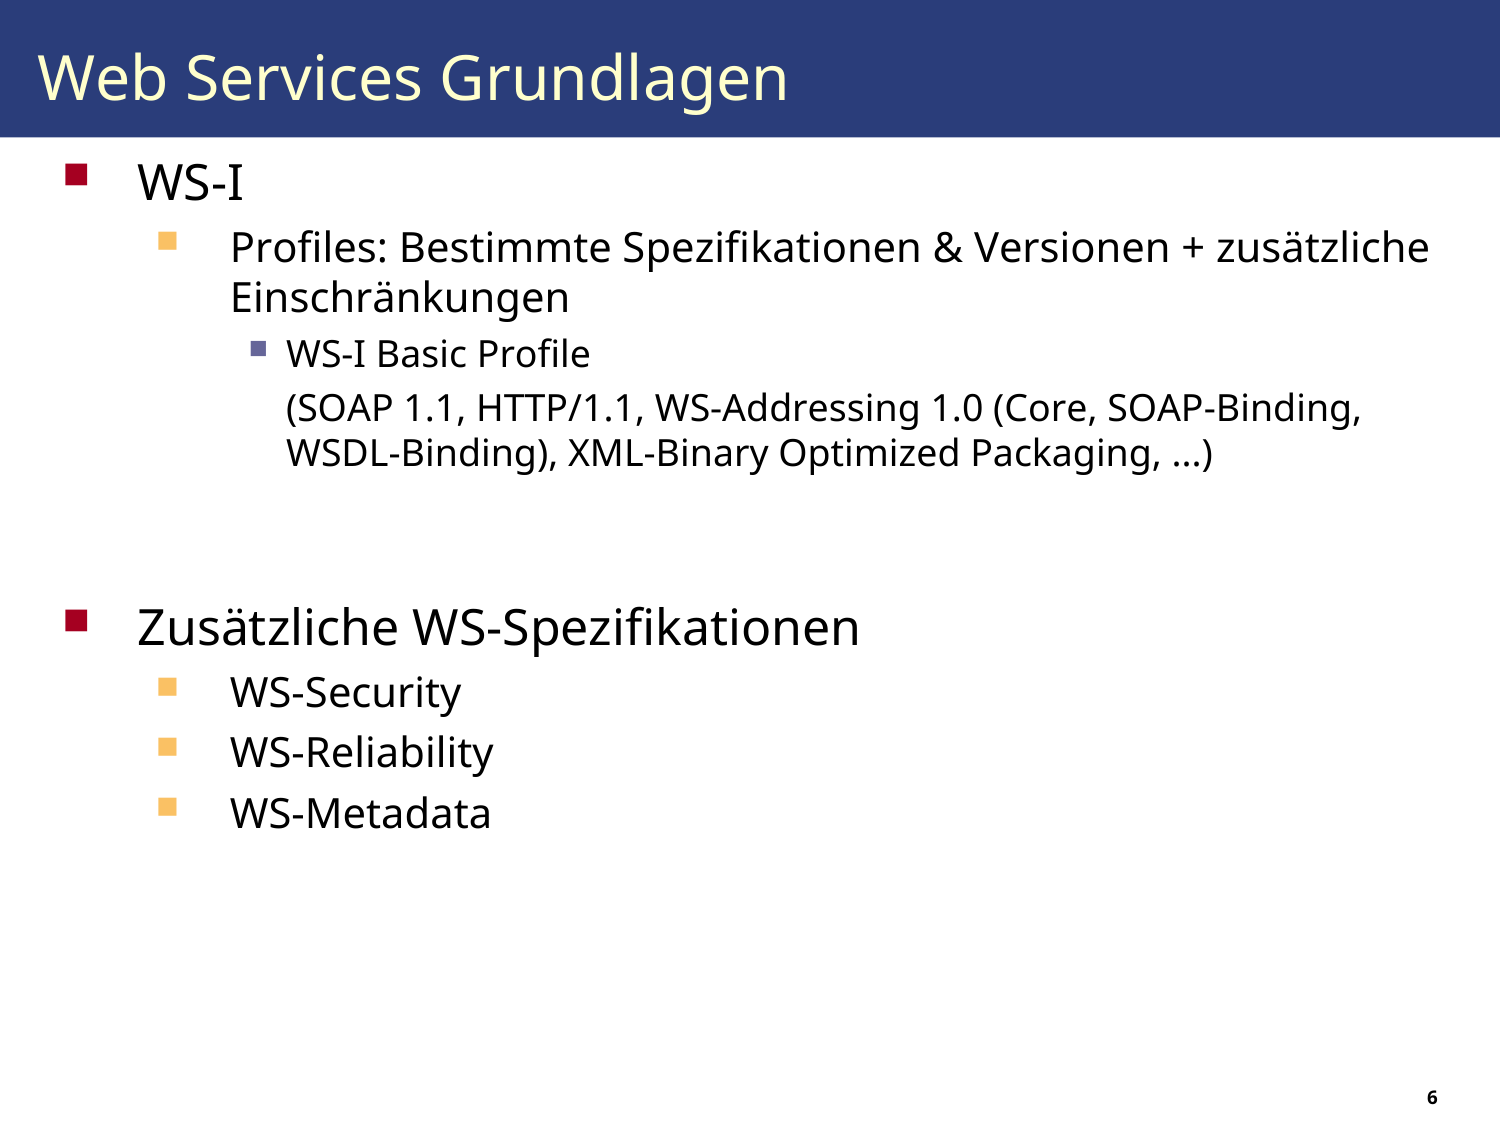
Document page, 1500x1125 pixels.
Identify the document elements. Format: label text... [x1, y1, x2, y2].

text_box Web Services Grundlagen [37, 0, 1476, 151]
text_box 6 [1412, 1077, 1500, 1117]
text_box WS-I Profiles: Bestimmte Spezifikationen & Versionen + zusätzliche Einschränkungen WS-I Basic Profile (SOAP 1.1, HTTP/1.1, WS-Addressing 1.0 (Core, SOAP-Binding, WSDL-Binding), XML-Binary Optimized Packaging, ...)‏ Zusätzliche WS-Spezifikationen WS-Security WS-Reliability WS-Metadata [62, 149, 1450, 1073]
